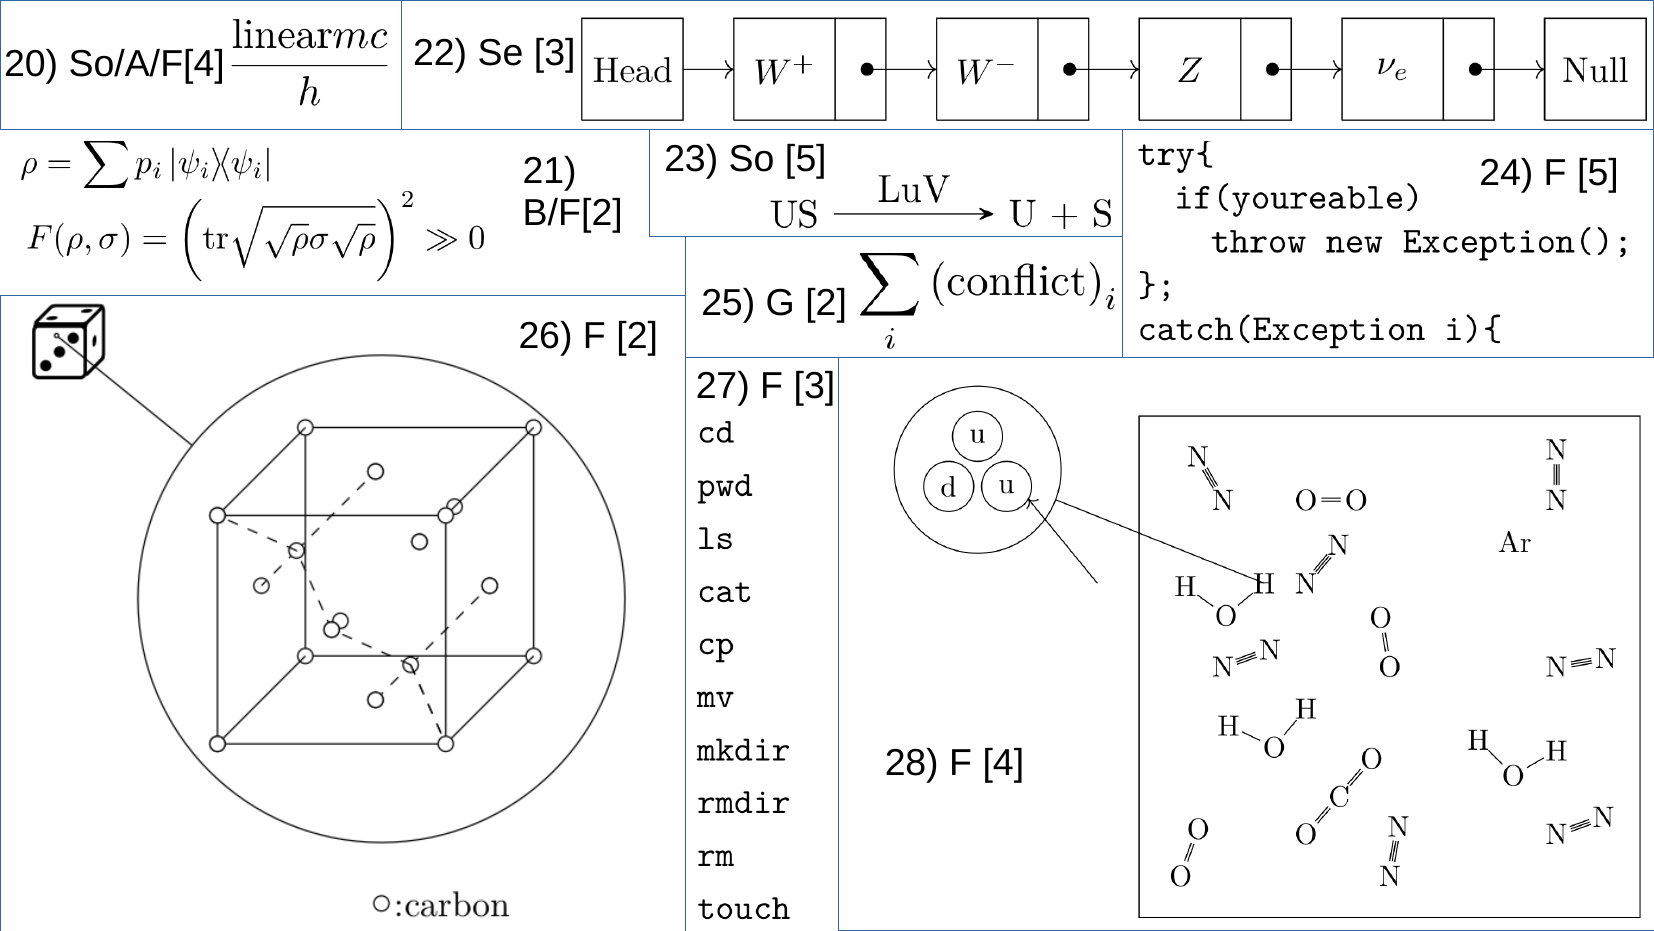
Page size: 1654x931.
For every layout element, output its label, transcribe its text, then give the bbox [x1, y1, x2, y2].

text_box 20) So/A/F[4] [0, 35, 241, 177]
text_box 24) F [5] [1464, 143, 1634, 201]
picture [696, 415, 792, 922]
text_box 26) F [2] [503, 307, 674, 364]
text_box 28) F [4] [870, 734, 1040, 792]
picture [850, 237, 1120, 355]
text_box [0, 0, 1654, 931]
text_box 23) So [5] [649, 129, 842, 187]
text_box 22) Se [3] [402, 23, 591, 123]
text_box 21) B/F[2] [507, 141, 638, 241]
text_box 25) G [2] [686, 273, 850, 331]
text_box 27) F [3] [681, 357, 851, 415]
picture [18, 136, 634, 295]
picture [1133, 141, 1630, 351]
